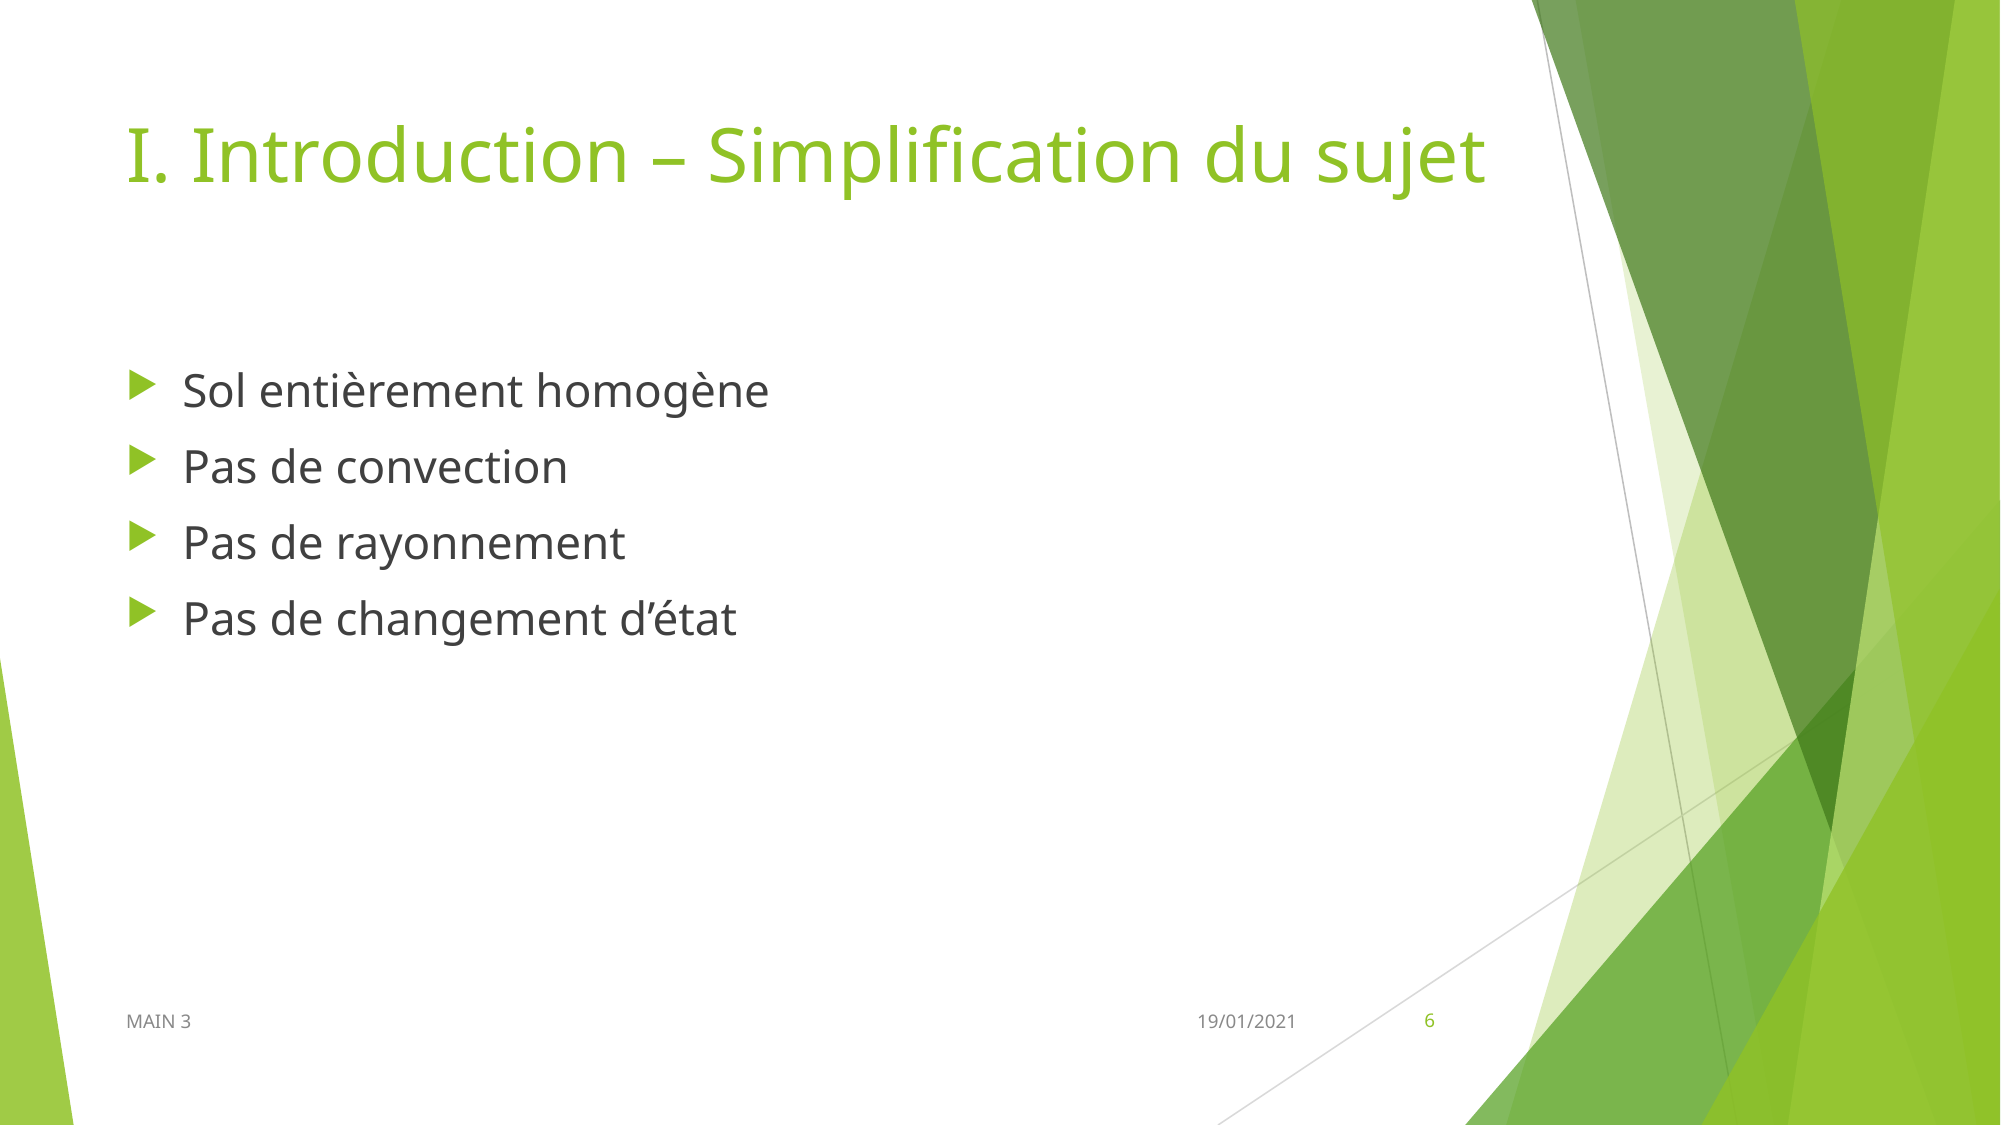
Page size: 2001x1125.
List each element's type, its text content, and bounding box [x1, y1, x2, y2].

text_box Sol entièrement homogène Pas de convection Pas de rayonnement Pas de changement d’état [111, 354, 1522, 992]
text_box 19/01/2021 [1181, 992, 1332, 1051]
text_box ‹N°› [1409, 992, 1522, 1051]
text_box MAIN 3 [111, 992, 1145, 1051]
title I. Introduction – Simplification du sujet [111, 99, 1522, 317]
